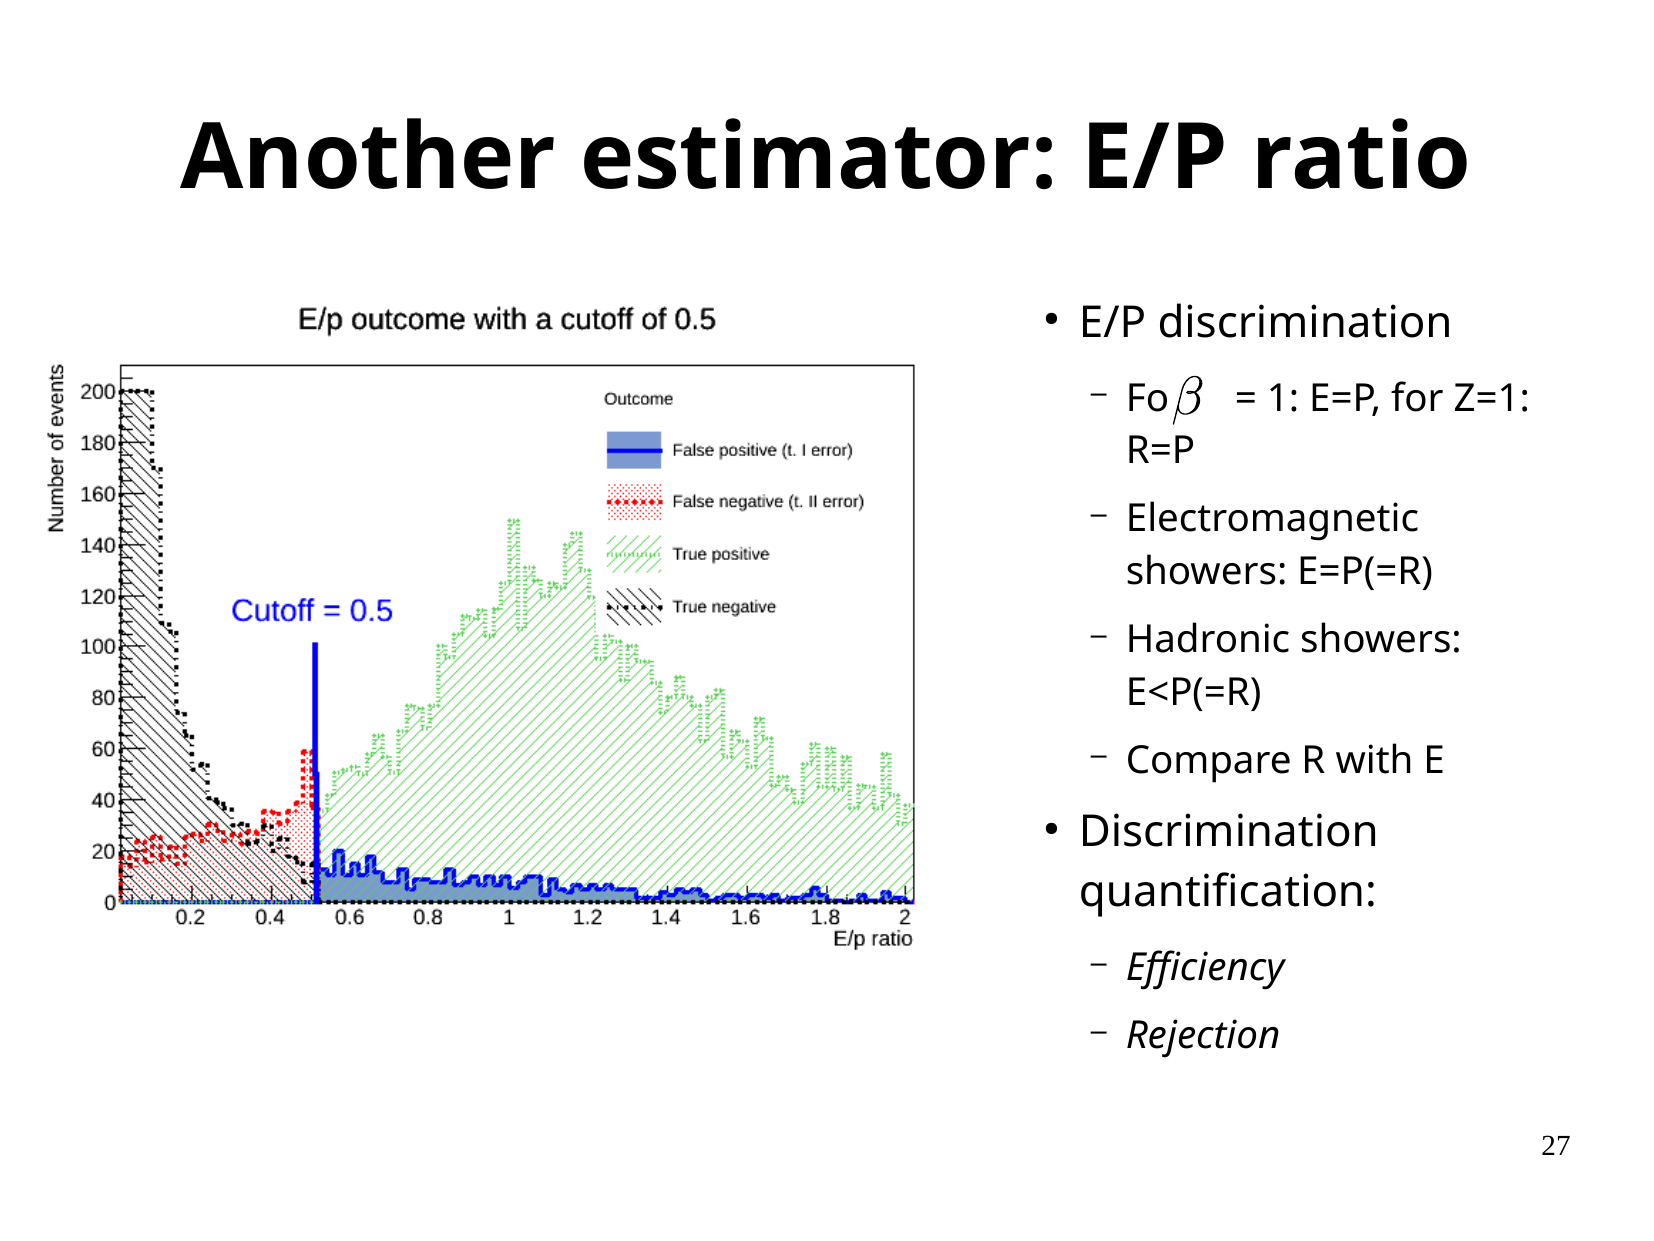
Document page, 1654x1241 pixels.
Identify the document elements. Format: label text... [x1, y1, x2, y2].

picture [22, 298, 1013, 970]
list E/P discrimination For = 1: E=P, for Z=1: R=P Electromagnetic showers: E=P(=R) Hadronic showers: E<P(=R) Compare R with E Discrimination quantification: Efficiency Rejection [1032, 290, 1586, 1068]
text_box [1171, 375, 1205, 425]
title Another estimator: E/P ratio [82, 49, 1571, 257]
